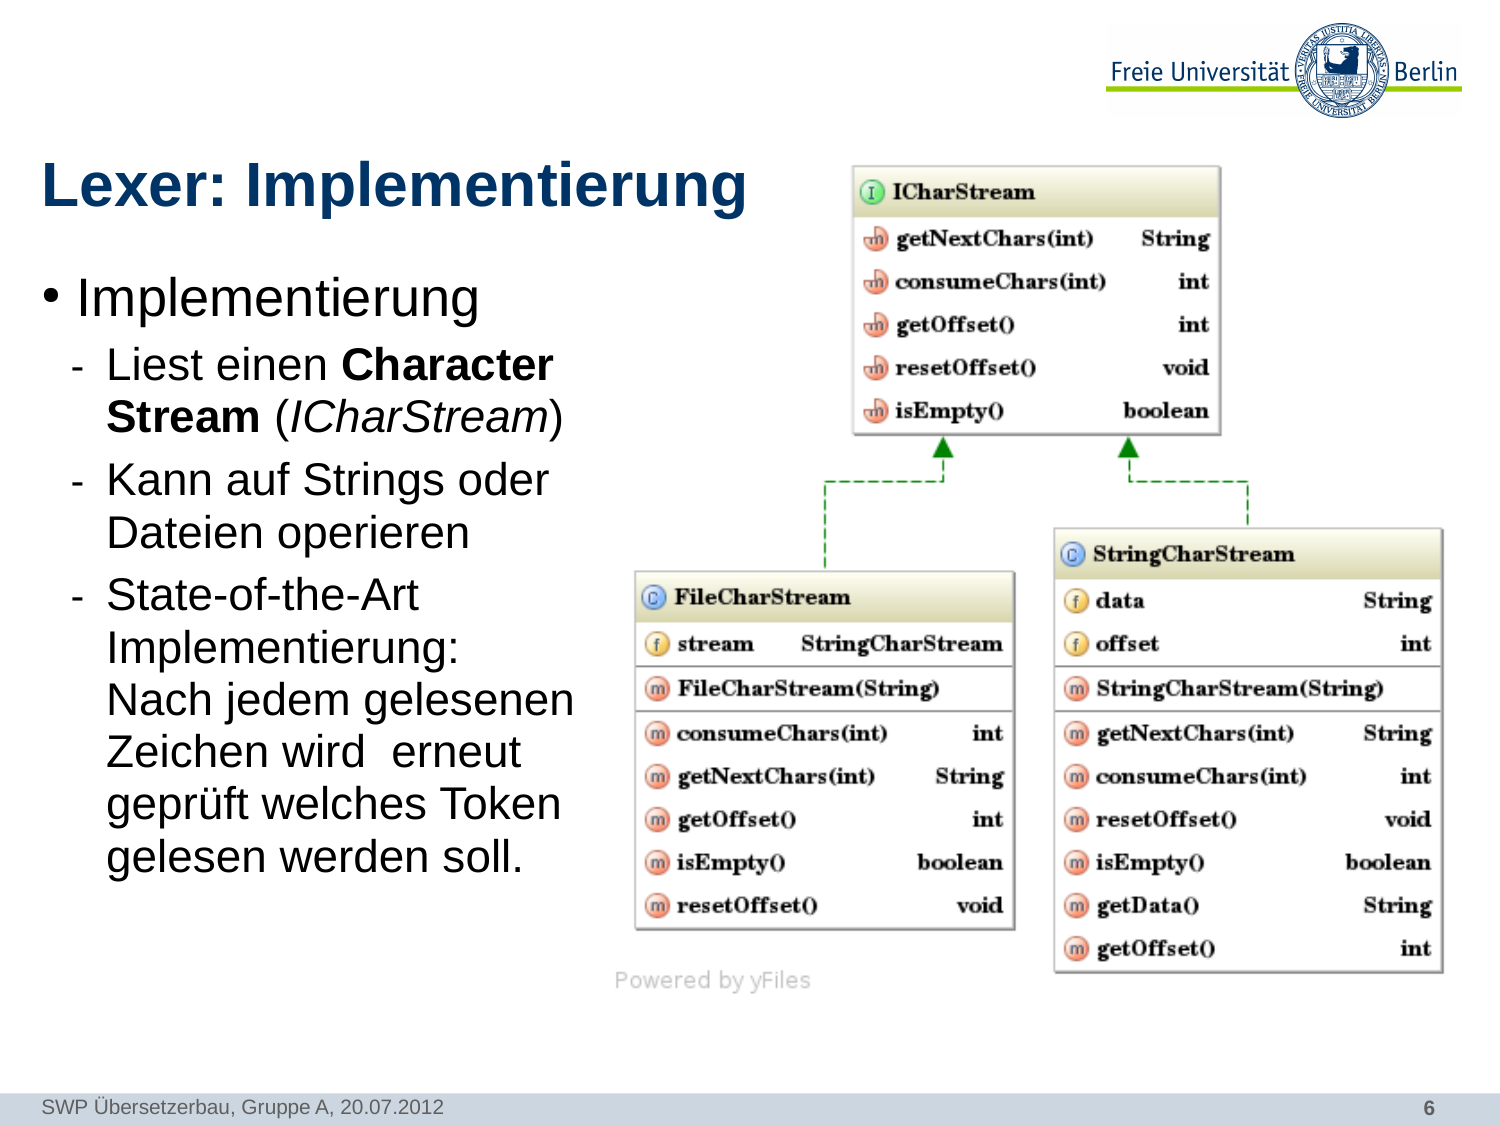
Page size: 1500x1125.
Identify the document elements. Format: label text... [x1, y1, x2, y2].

title Lexer: Implementierung [41, 149, 1460, 221]
picture [1106, 23, 1462, 118]
picture [597, 128, 1480, 1010]
list Implementierung Liest einen Character Stream (ICharStream) Kann auf Strings oder Dateien operieren State-of-the-Art Implementierung: Nach jedem gelesenen Zeichen wird erneut geprüft welches Token gelesen werden soll. [41, 265, 590, 919]
